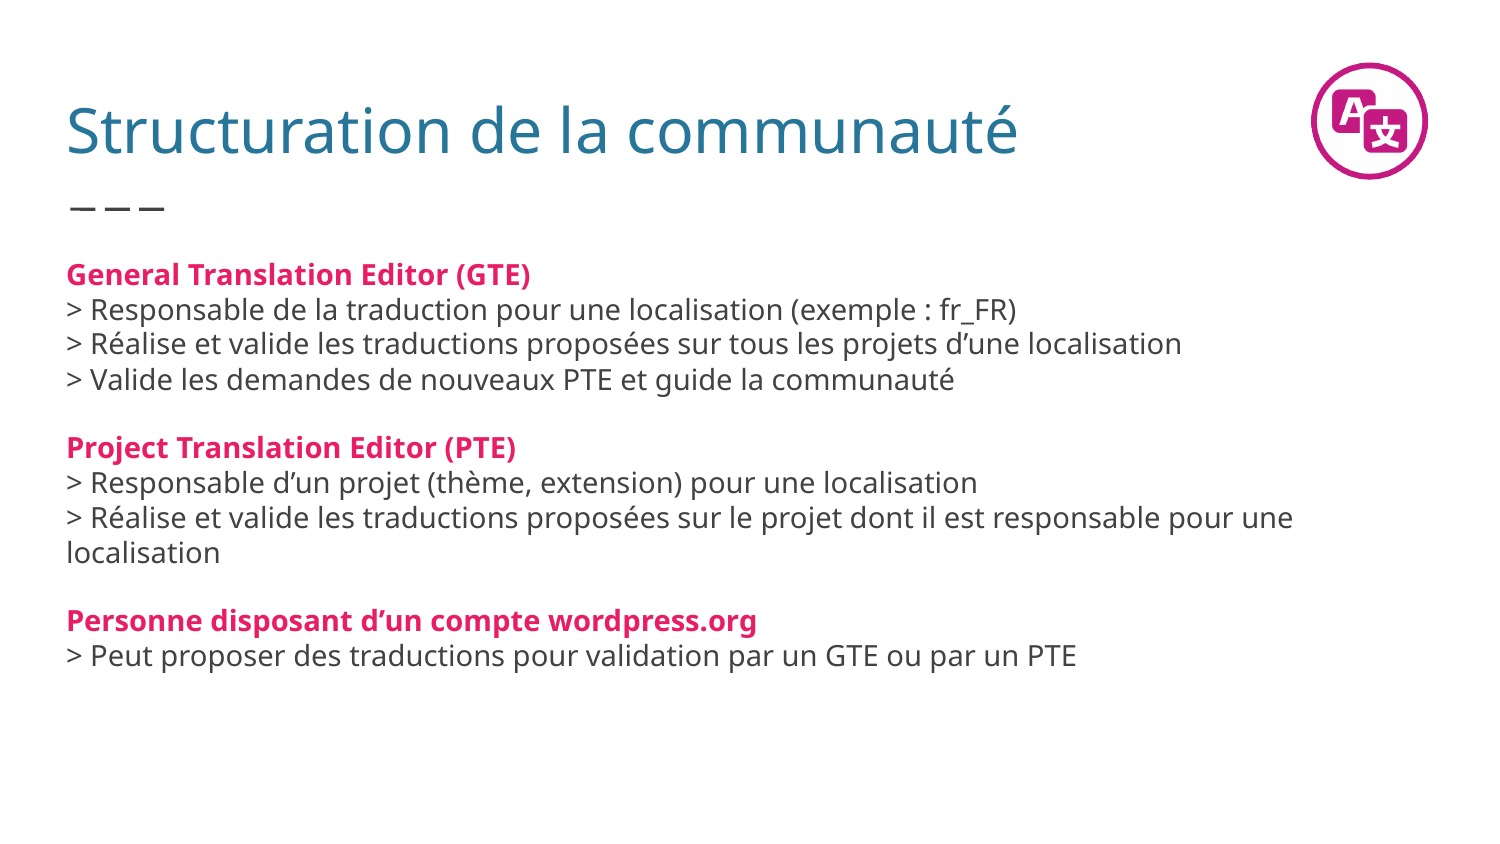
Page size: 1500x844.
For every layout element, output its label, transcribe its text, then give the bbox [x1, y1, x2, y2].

list General Translation Editor (GTE) > Responsable de la traduction pour une localisation (exemple : fr_FR) > Réalise et valide les traductions proposées sur tous les projets d’une localisation > Valide les demandes de nouveaux PTE et guide la communauté Project Translation Editor (PTE) > Responsable d’un projet (thème, extension) pour une localisation > Réalise et valide les traductions proposées sur le projet dont il est responsable pour une localisation Personne disposant d’un compte wordpress.org > Peut proposer des traductions pour validation par un GTE ou par un PTE [51, 240, 1449, 750]
title Structuration de la communauté [51, 61, 1290, 182]
picture [1290, 54, 1449, 188]
